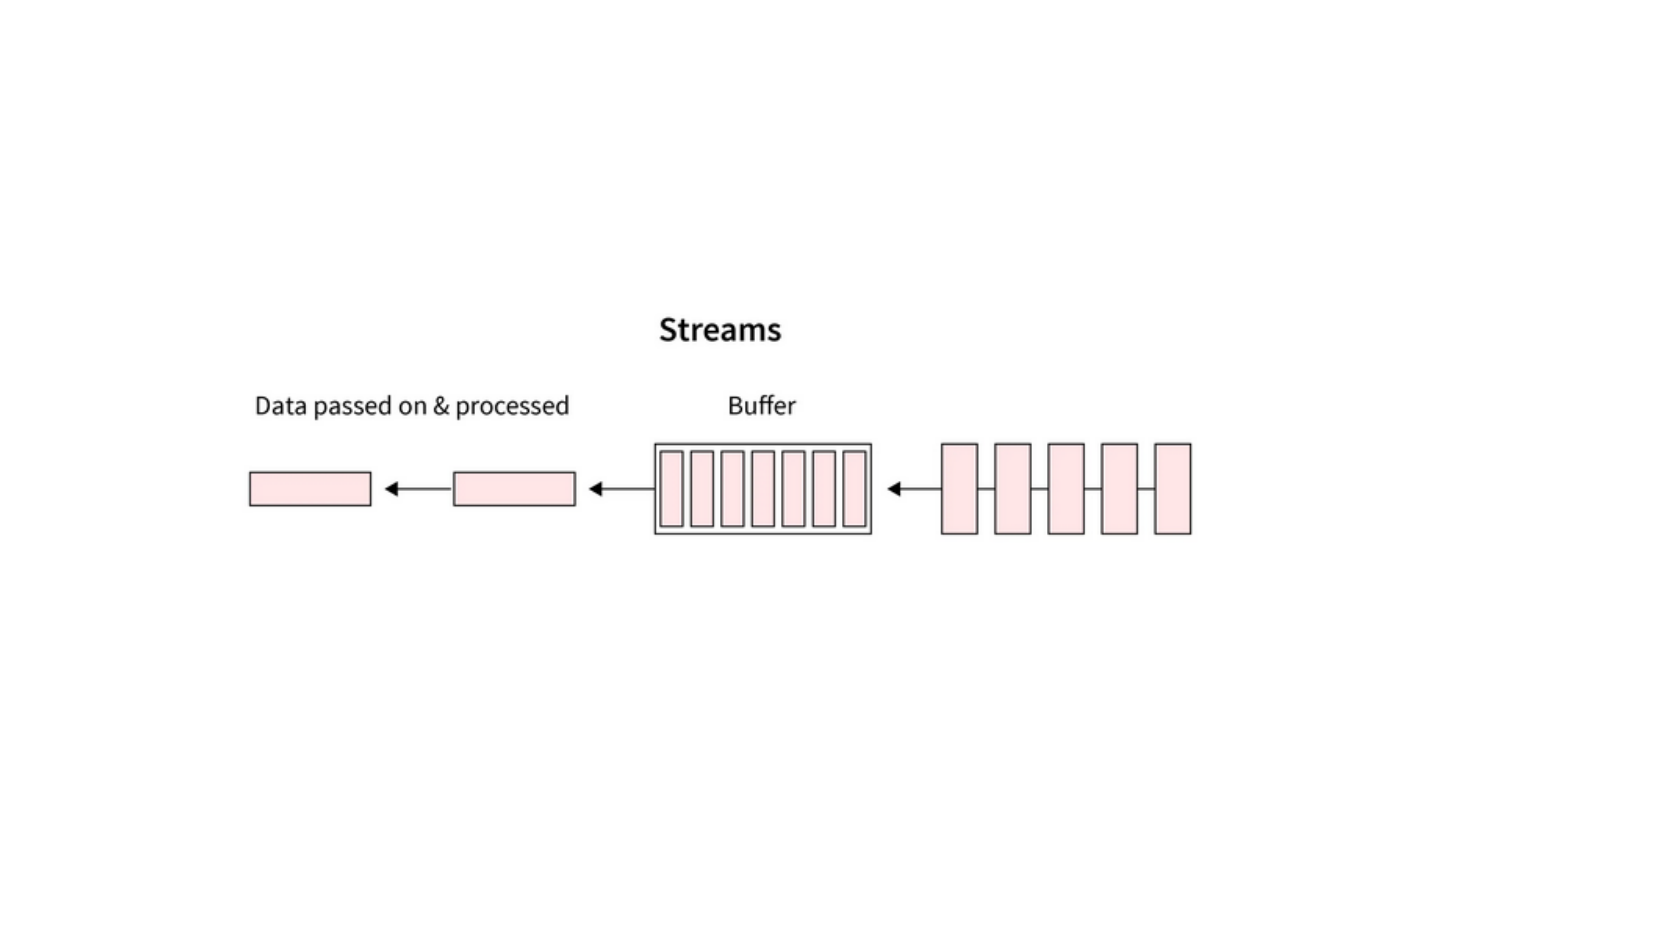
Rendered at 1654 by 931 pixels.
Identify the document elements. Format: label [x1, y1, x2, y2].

picture [173, 262, 1276, 582]
